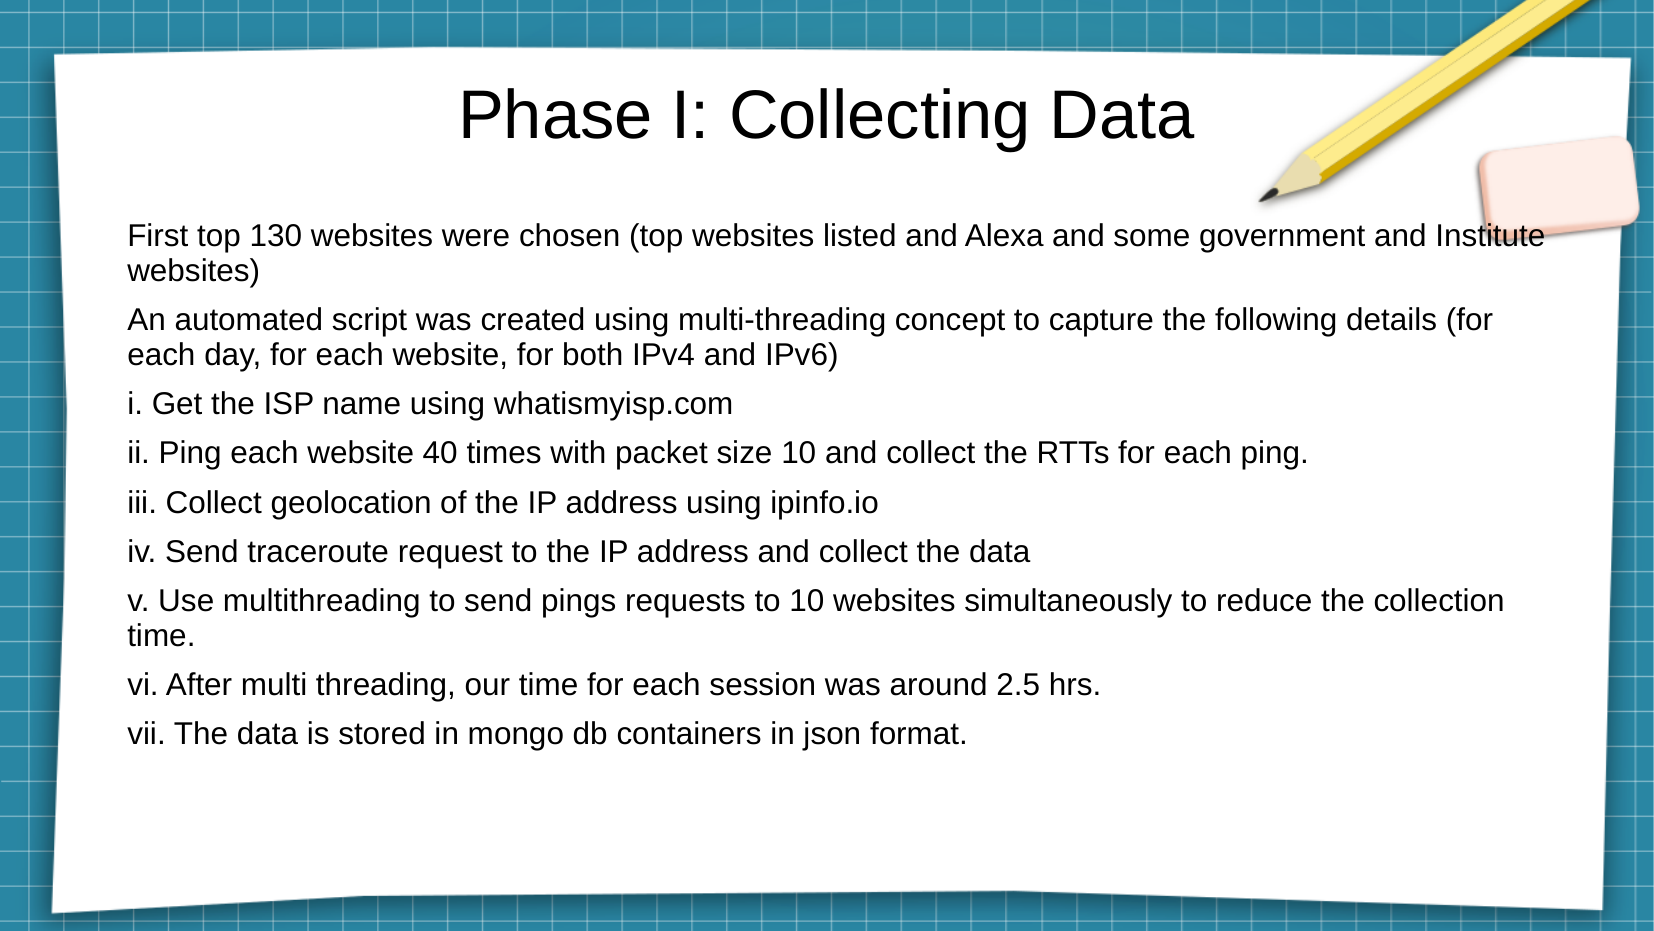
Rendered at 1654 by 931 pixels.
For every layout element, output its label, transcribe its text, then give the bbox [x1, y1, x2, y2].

picture [0, 0, 1654, 931]
list First top 130 websites were chosen (top websites listed and Alexa and some government and Institute websites) An automated script was created using multi-threading concept to capture the following details (for each day, for each website, for both IPv4 and IPv6) i. Get the ISP name using whatismyisp.com ii. Ping each website 40 times with packet size 10 and collect the RTTs for each ping. iii. Collect geolocation of the IP address using ipinfo.io iv. Send traceroute request to the IP address and collect the data v. Use multithreading to send pings requests to 10 websites simultaneously to reduce the collection time. vi. After multi threading, our time for each session was around 2.5 hrs. vii. The data is stored in mongo db containers in json format. [82, 217, 1571, 758]
title Phase I: Collecting Data [82, 37, 1571, 193]
